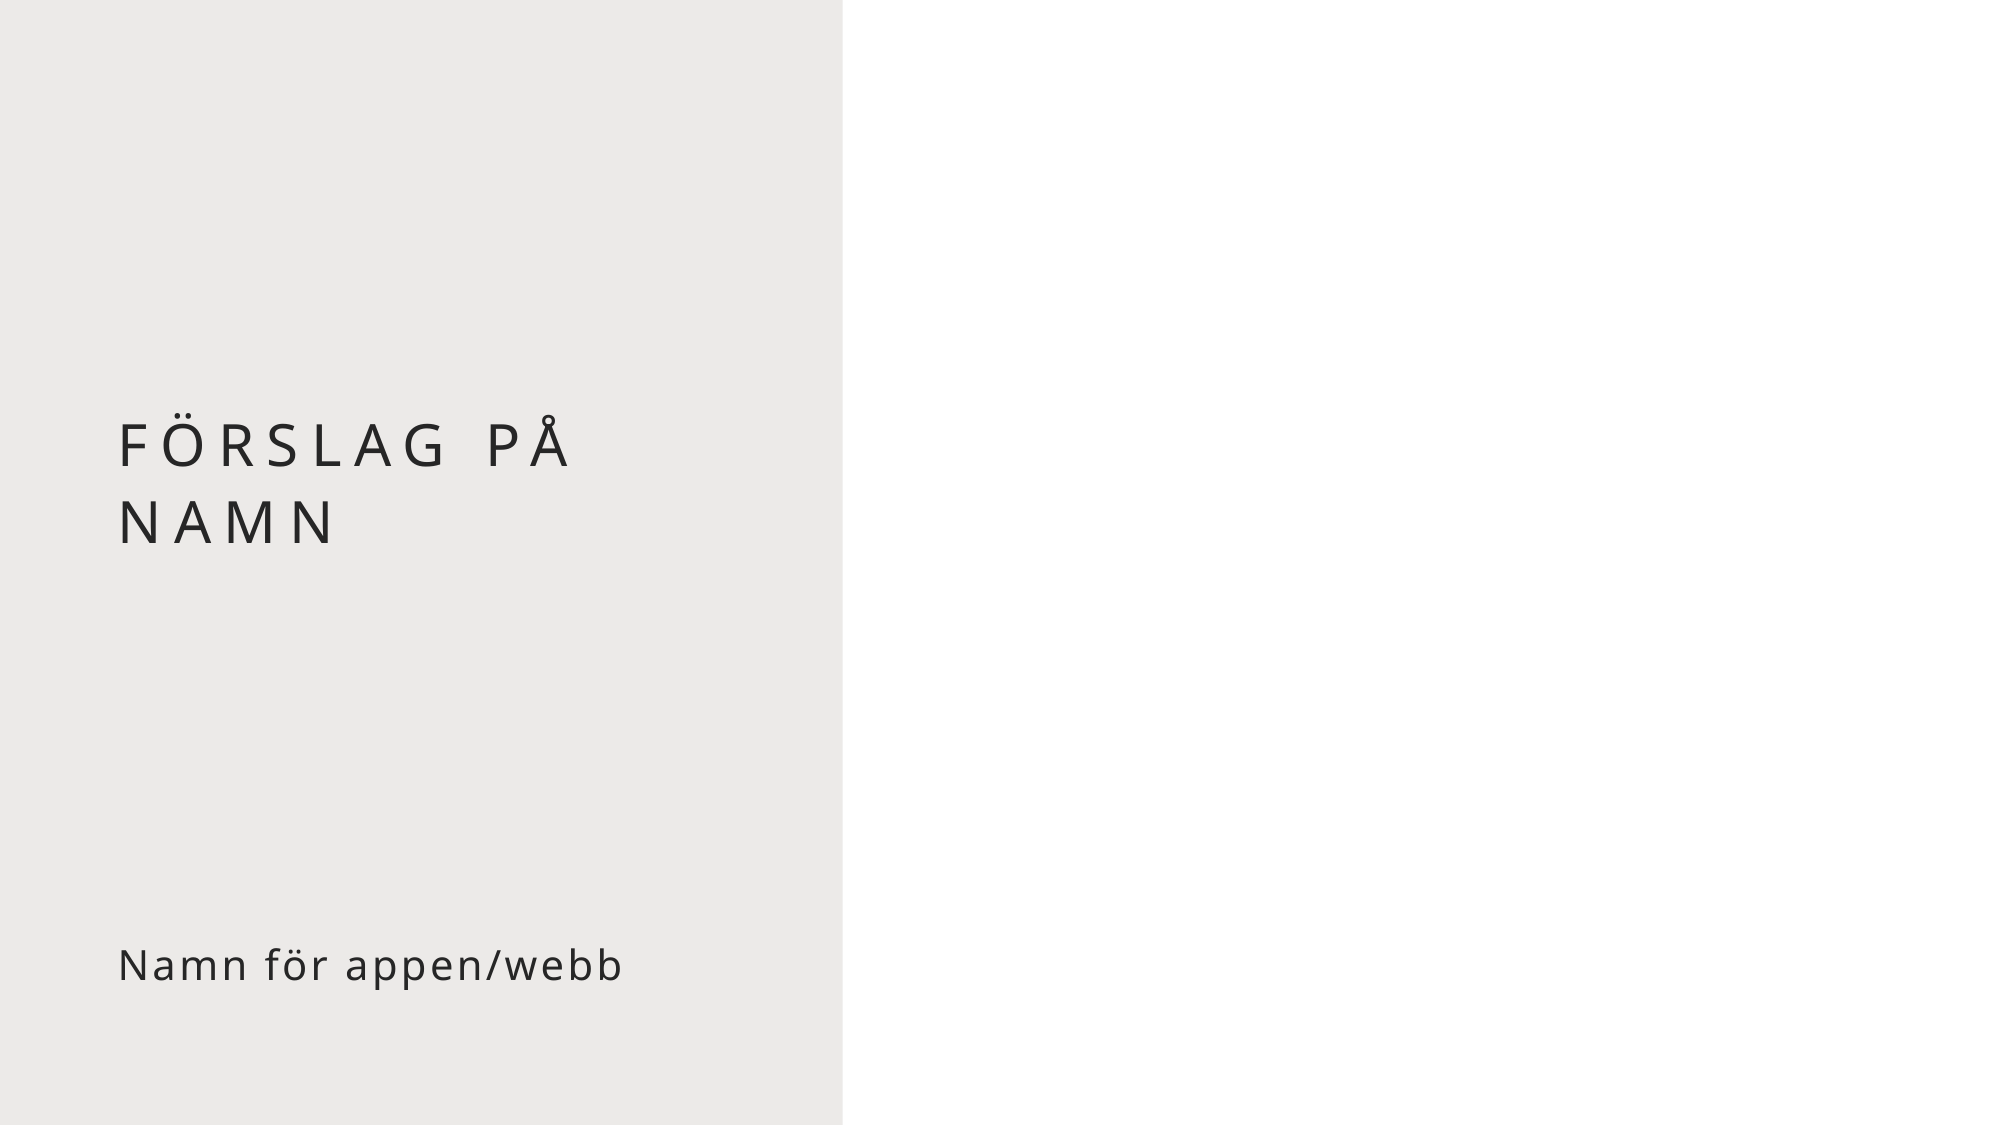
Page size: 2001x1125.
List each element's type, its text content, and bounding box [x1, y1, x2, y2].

text_box [0, 0, 2000, 1125]
title Förslag på namn [102, 129, 700, 563]
subtitle Namn för appen/webb [102, 931, 667, 1088]
